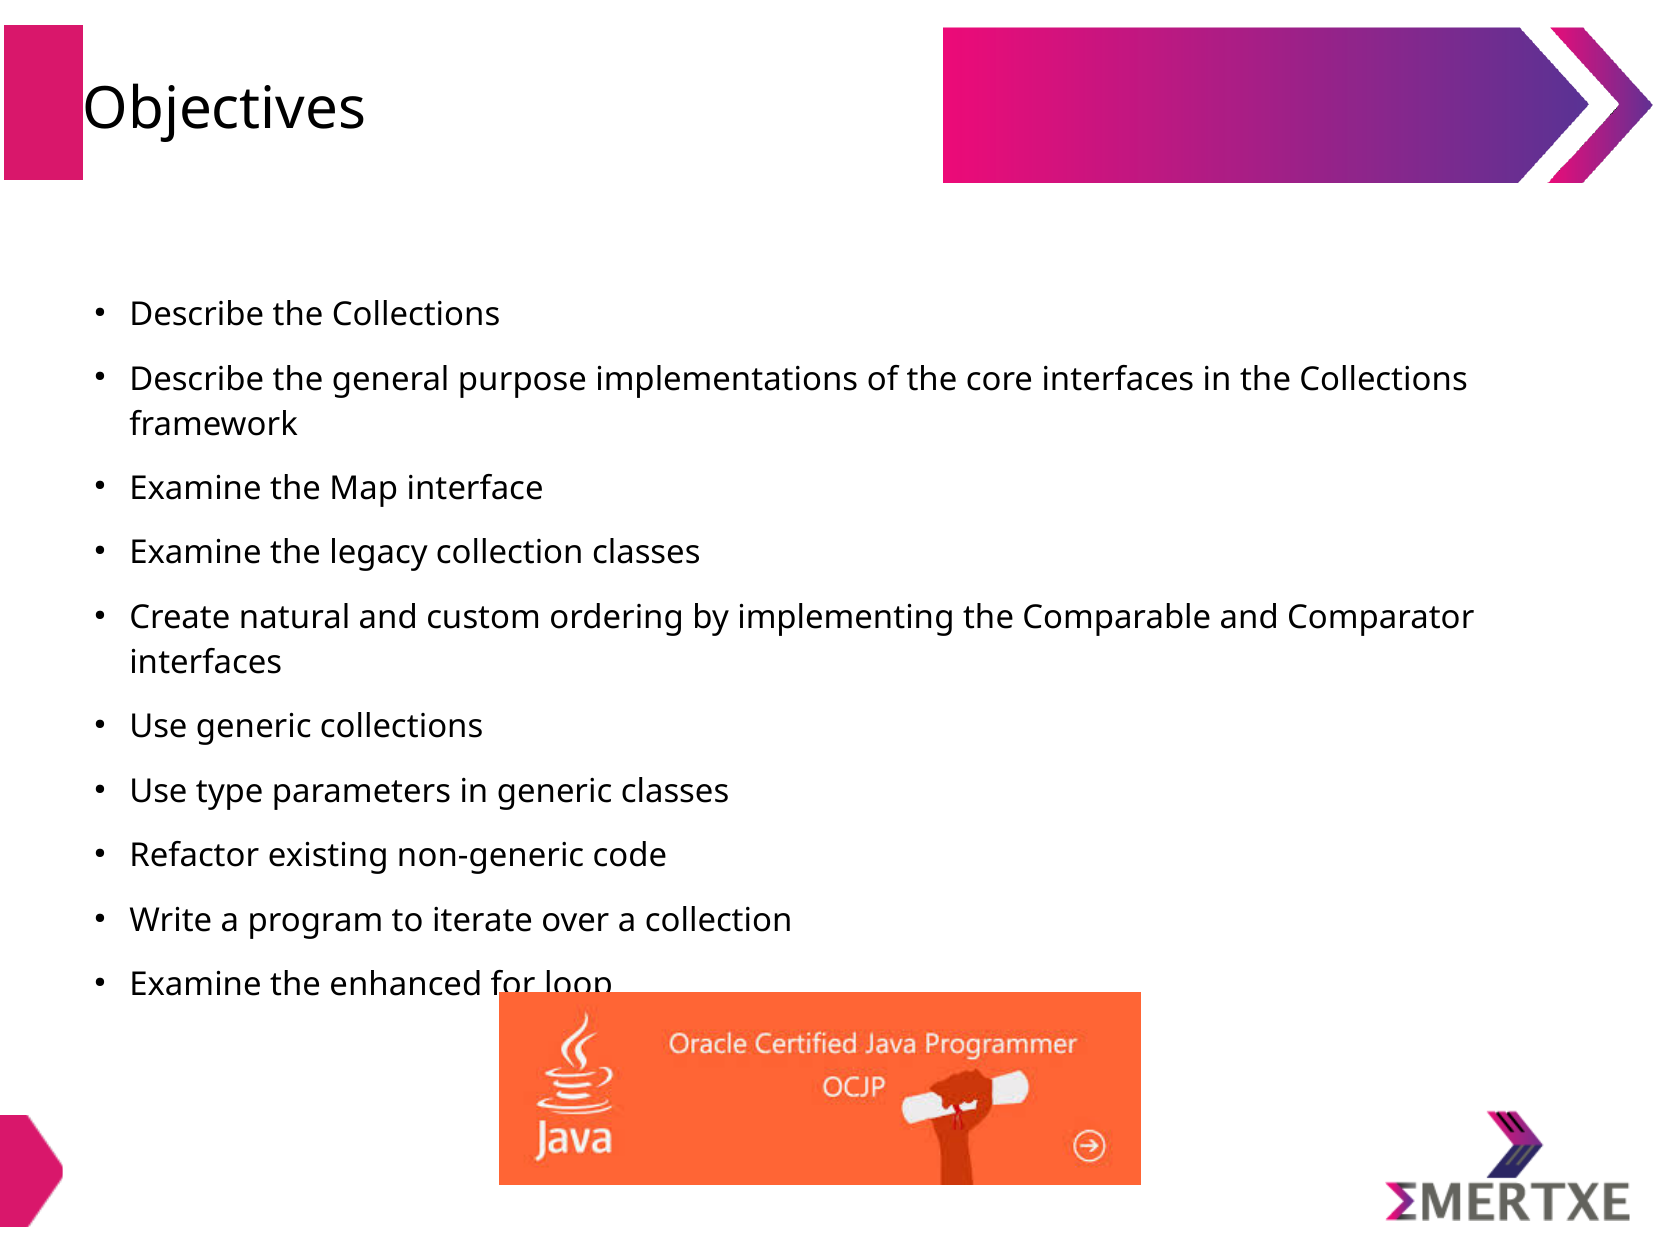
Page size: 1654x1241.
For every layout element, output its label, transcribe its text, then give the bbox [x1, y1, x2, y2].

title Objectives [82, 2, 1571, 210]
picture [1571, 27, 1653, 183]
picture [499, 992, 1141, 1186]
picture [1385, 1107, 1631, 1221]
list Describe the Collections Describe the general purpose implementations of the core interfaces in the Collections framework Examine the Map interface Examine the legacy collection classes Create natural and custom ordering by implementing the Comparable and Comparator interfaces Use generic collections Use type parameters in generic classes Refactor existing non-generic code Write a program to iterate over a collection Examine the enhanced for loop [82, 290, 1571, 1010]
